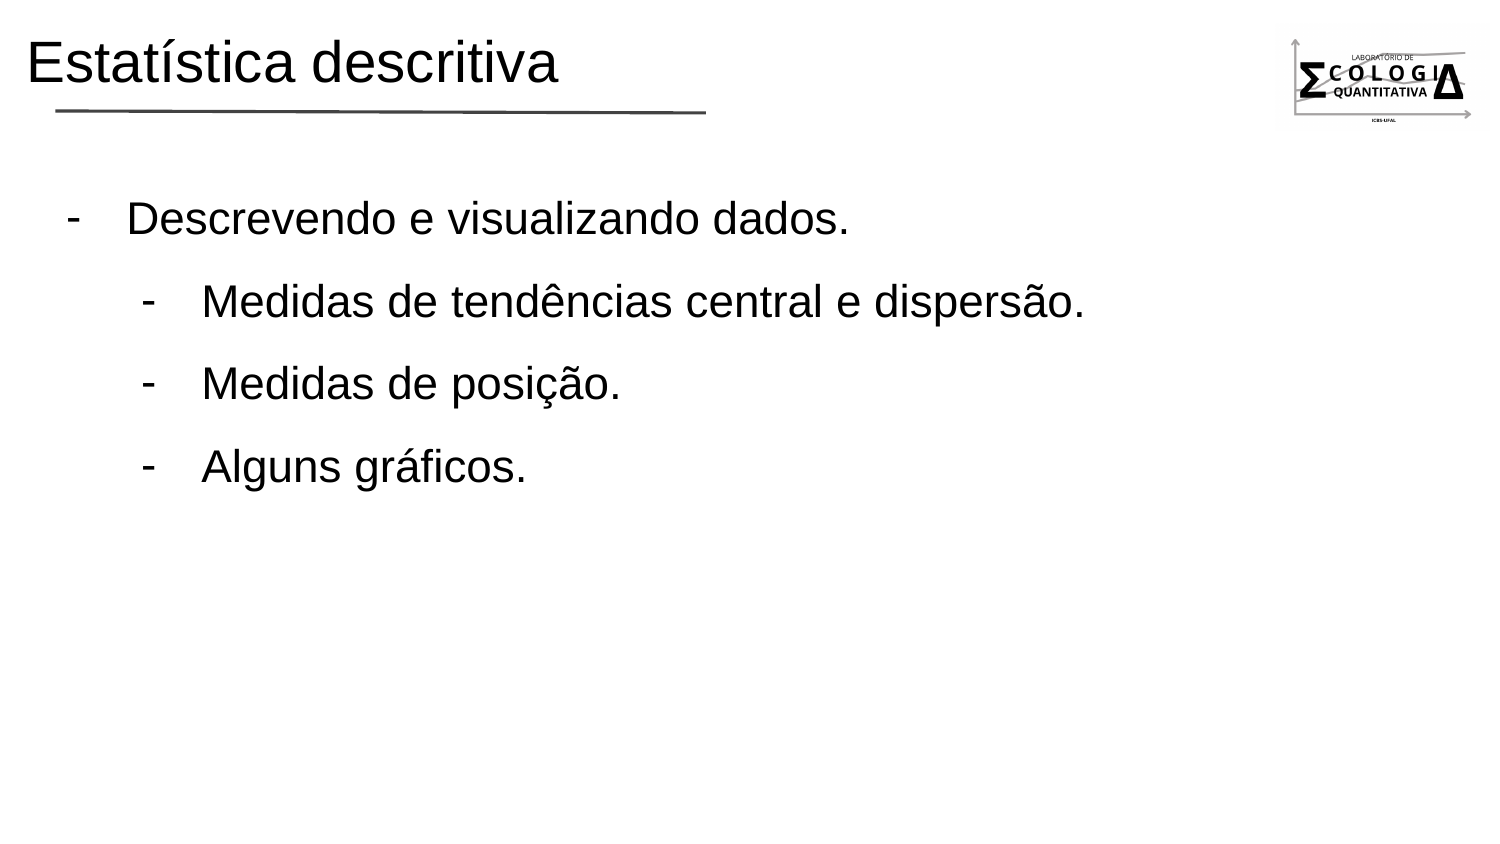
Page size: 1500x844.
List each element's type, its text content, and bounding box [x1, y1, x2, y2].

text_box Estatística descritiva [11, 9, 1210, 117]
picture [1275, 23, 1490, 131]
text_box Descrevendo e visualizando dados. Medidas de tendências central e dispersão. Medidas de posição. Alguns gráficos. [36, 146, 1412, 566]
